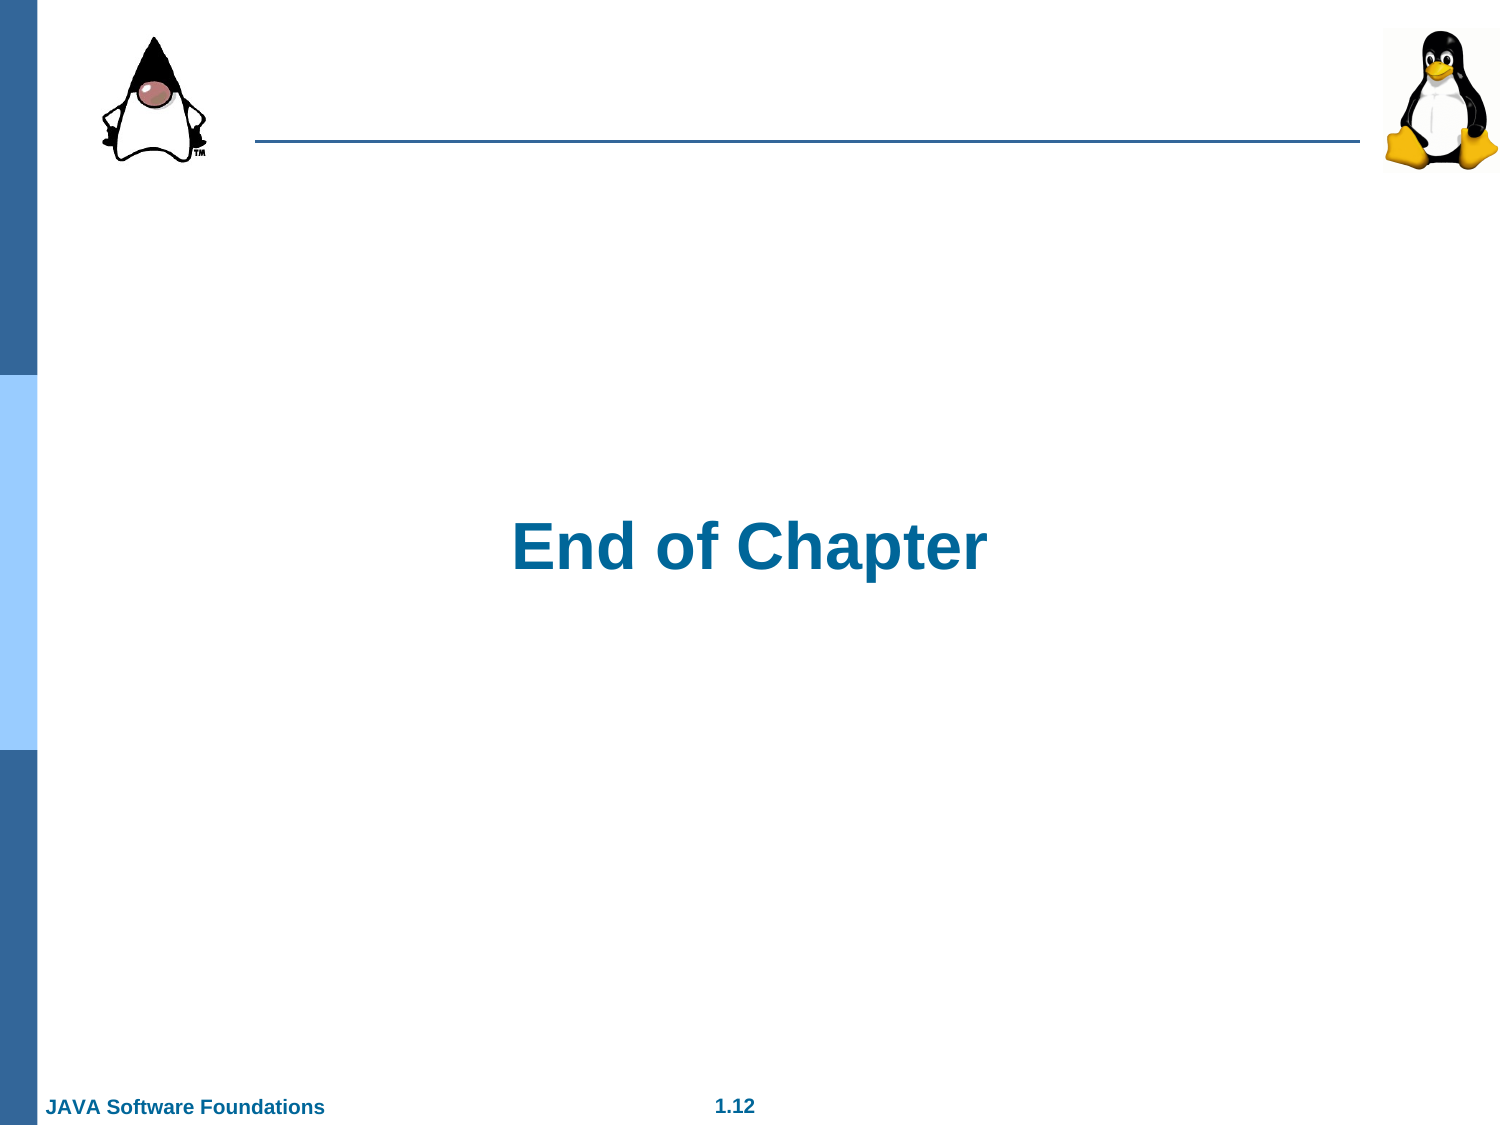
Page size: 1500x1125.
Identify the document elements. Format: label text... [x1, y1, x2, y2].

picture [1383, 28, 1500, 173]
picture [54, 0, 255, 200]
title End of Chapter [112, 349, 1388, 591]
